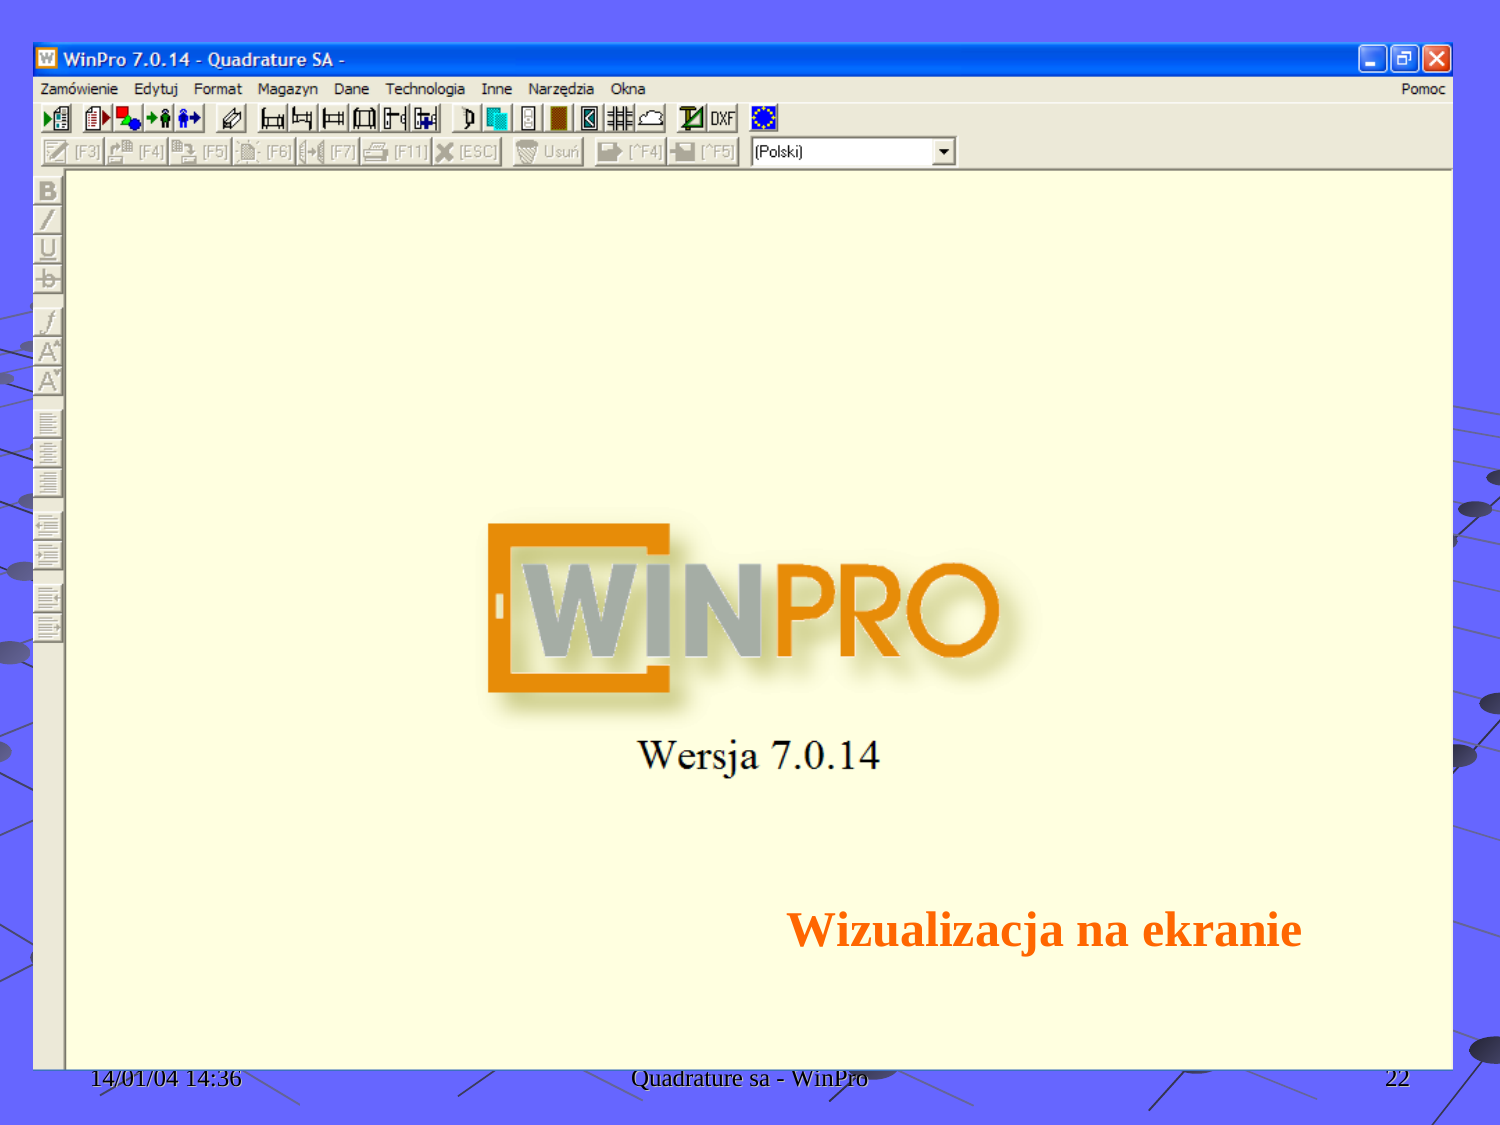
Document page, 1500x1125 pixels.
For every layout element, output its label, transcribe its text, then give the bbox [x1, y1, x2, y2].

text_box Wizualizacja na ekranie [786, 905, 1304, 958]
picture [33, 42, 1453, 1071]
